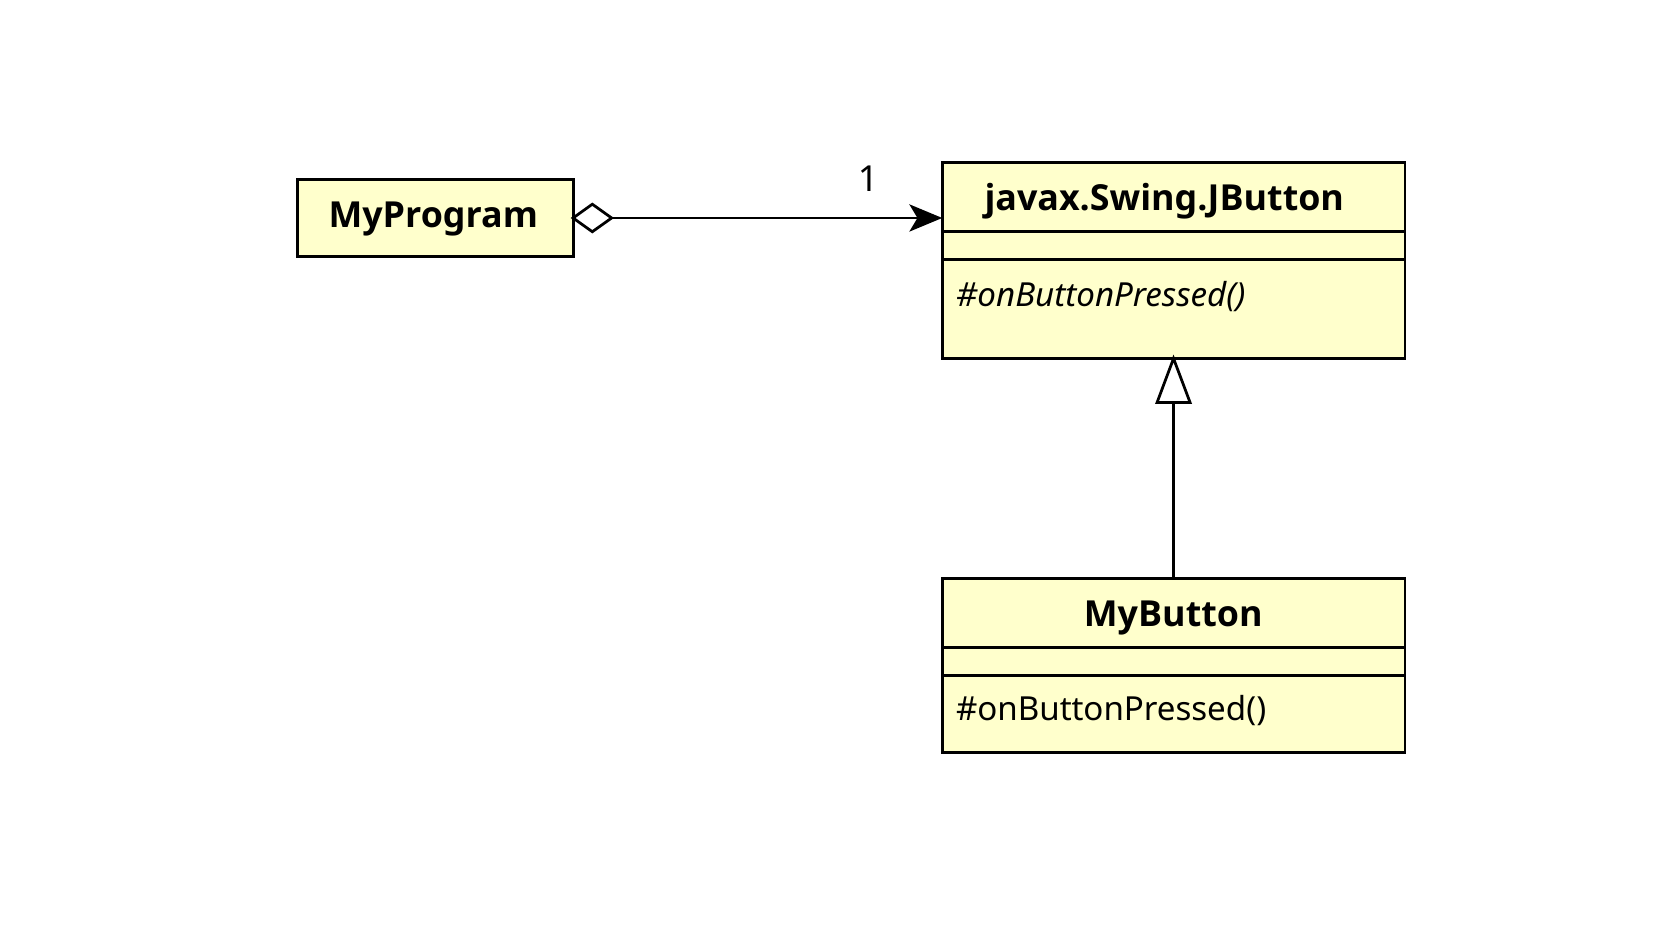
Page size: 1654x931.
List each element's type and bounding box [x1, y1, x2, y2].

picture [255, 100, 1448, 796]
